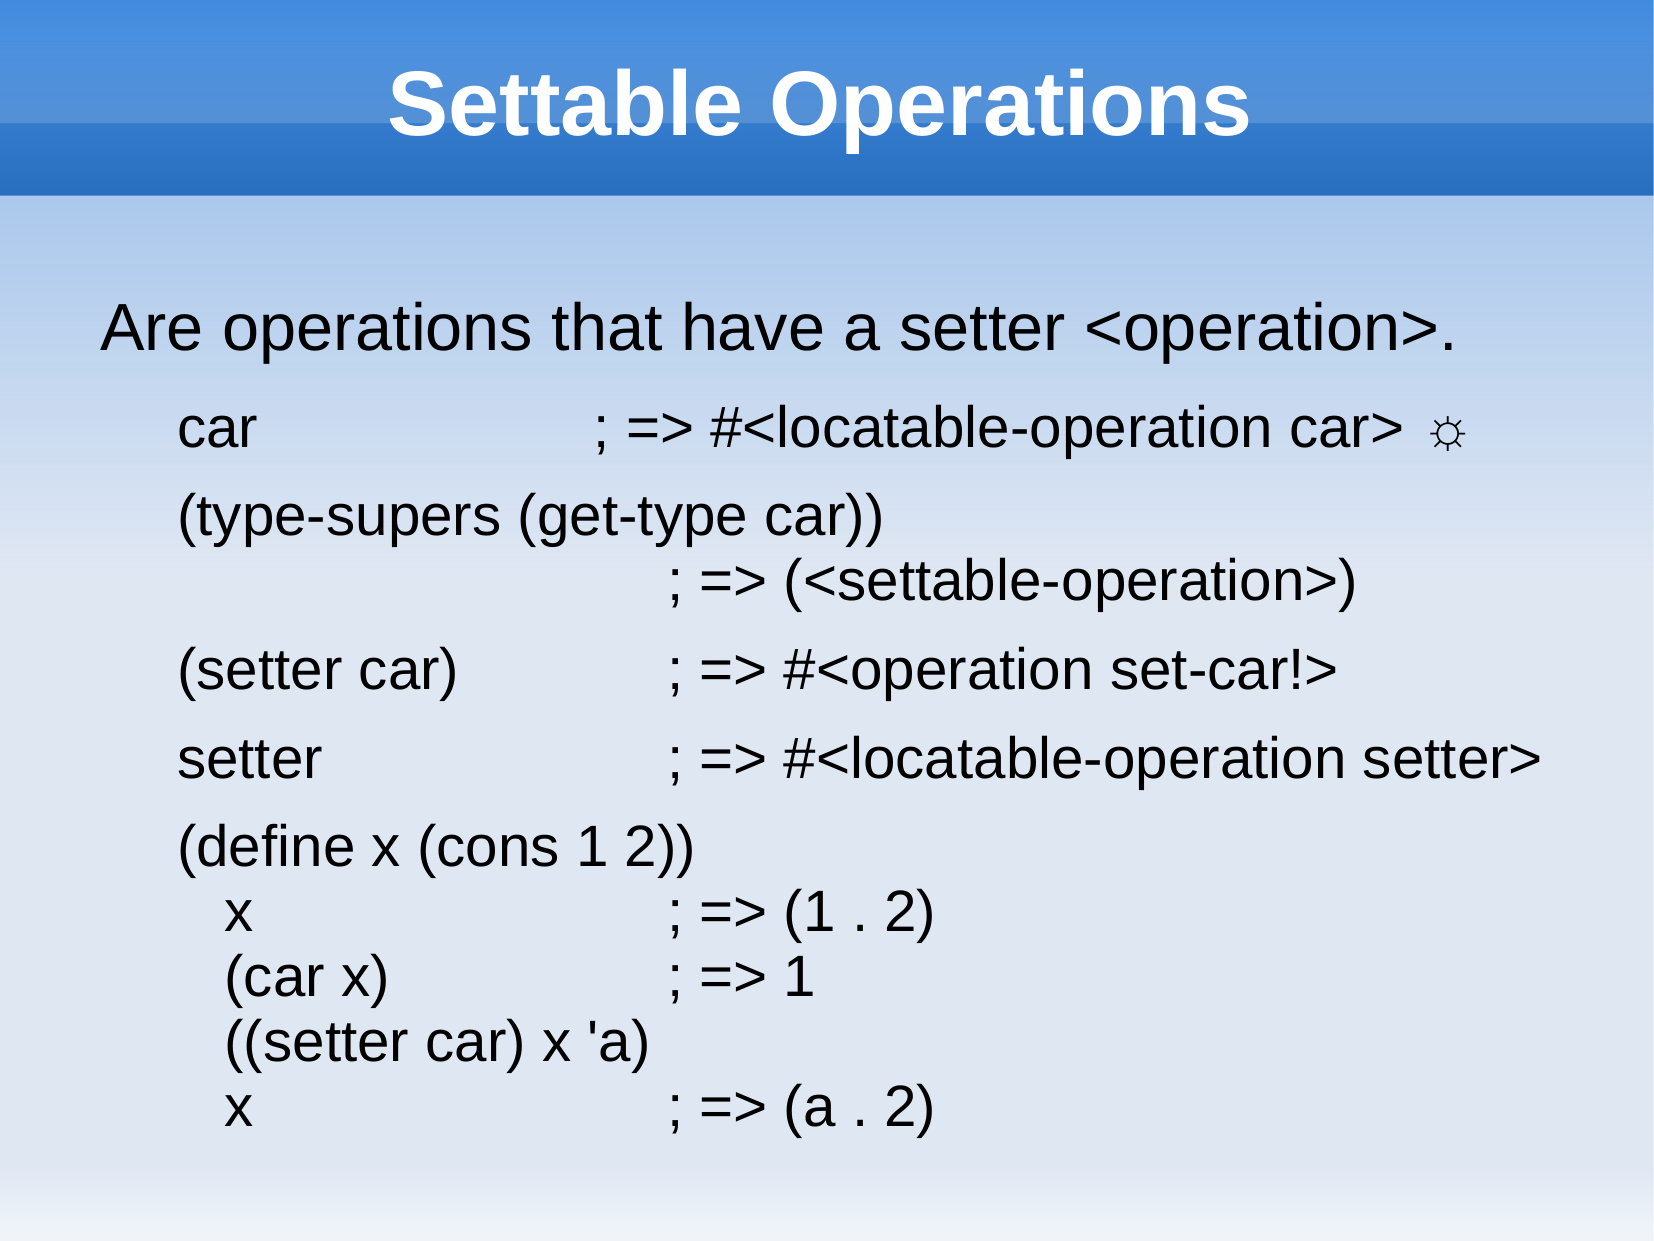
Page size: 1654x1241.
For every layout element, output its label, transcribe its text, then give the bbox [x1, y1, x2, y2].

picture [0, 0, 1654, 1241]
title Settable Operations [76, 7, 1565, 200]
list Are operations that have a setter <operation>. car ; => #<locatable-operation car> ☼ (type-supers (get-type car)) ; => (<settable-operation>) (setter car) ; => #<operation set-car!> setter ; => #<locatable-operation setter> (define x (cons 1 2)) x ; => (1 . 2) (car x) ; => 1 ((setter car) x 'a) x ; => (a . 2) [82, 290, 1571, 1205]
